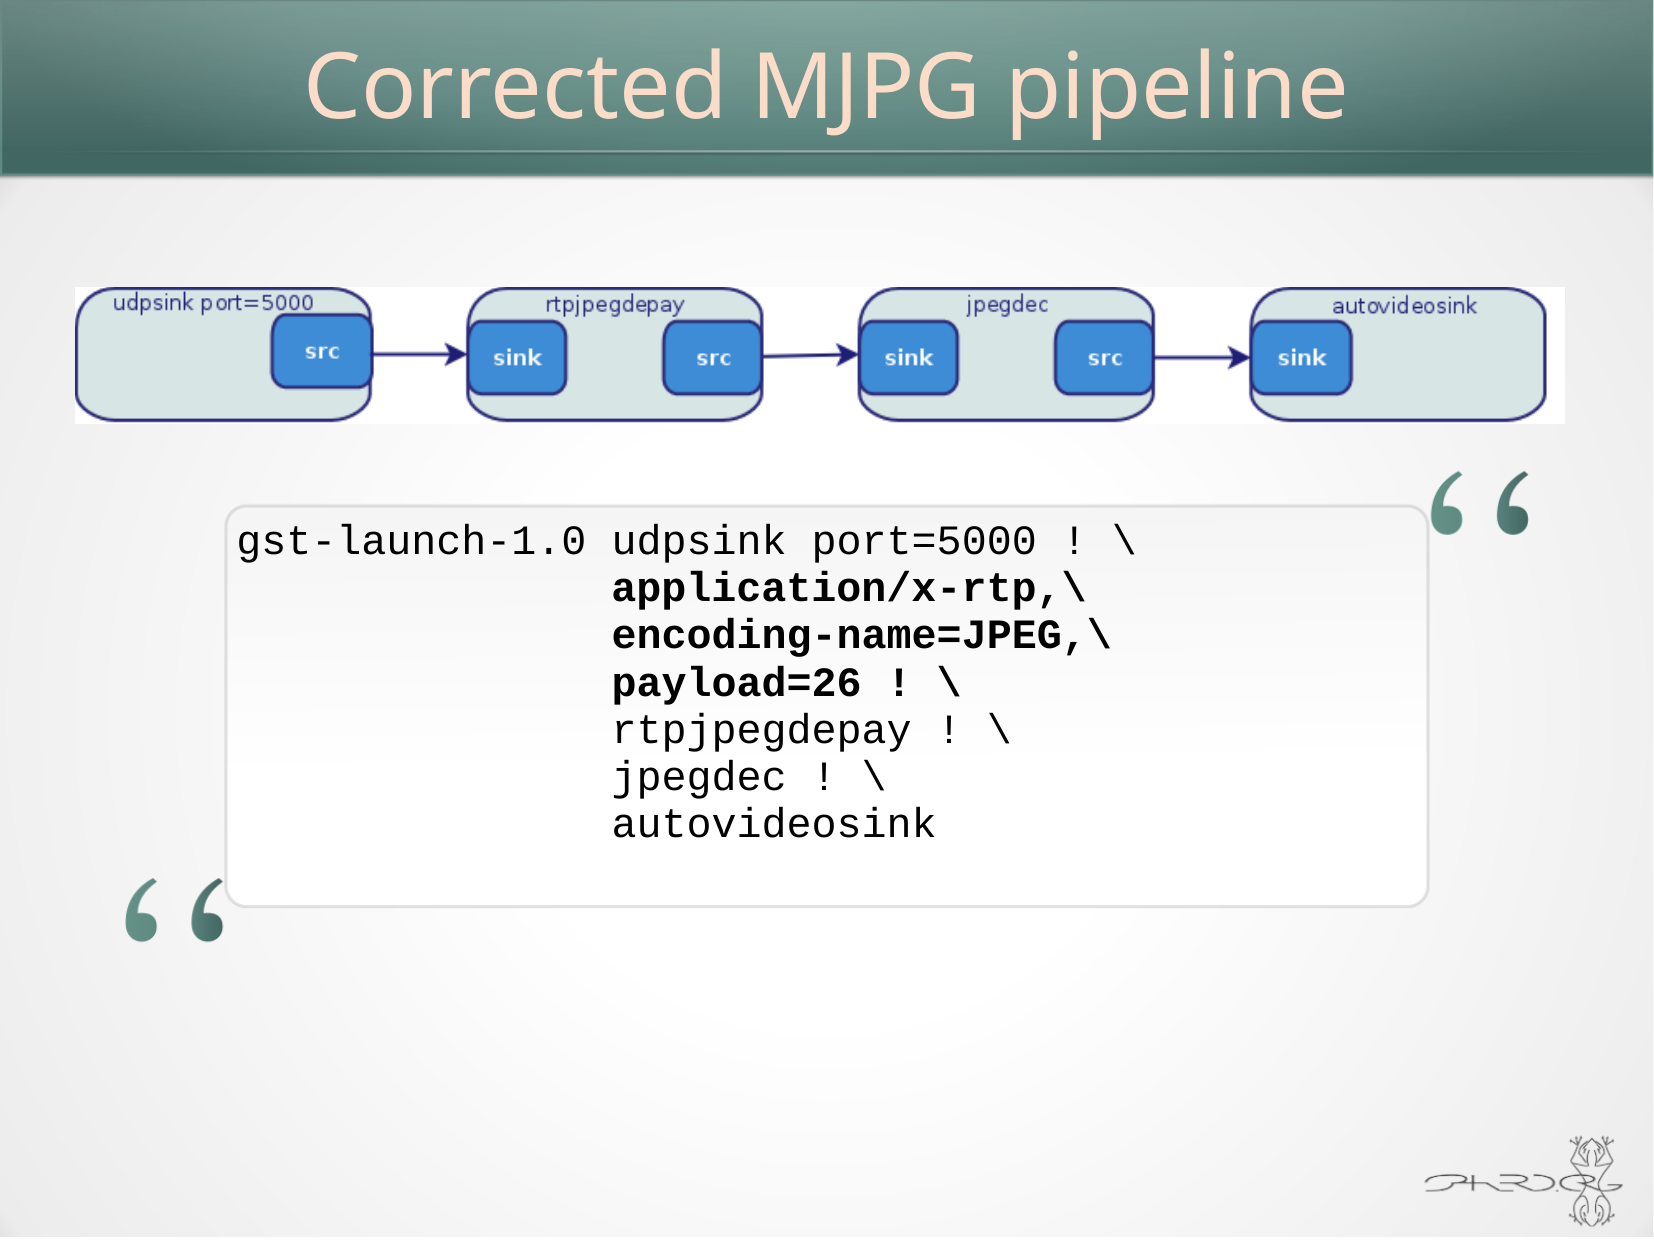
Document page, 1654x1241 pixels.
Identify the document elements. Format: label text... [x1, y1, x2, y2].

title Corrected MJPG pipeline [82, 11, 1571, 154]
picture [0, 0, 1654, 1237]
list gst-launch-1.0 udpsink port=5000 ! \ application/x-rtp,\ encoding-name=JPEG,\ payload=26 ! \ rtpjpegdepay ! \ jpegdec ! \ autovideosink [236, 519, 1430, 898]
